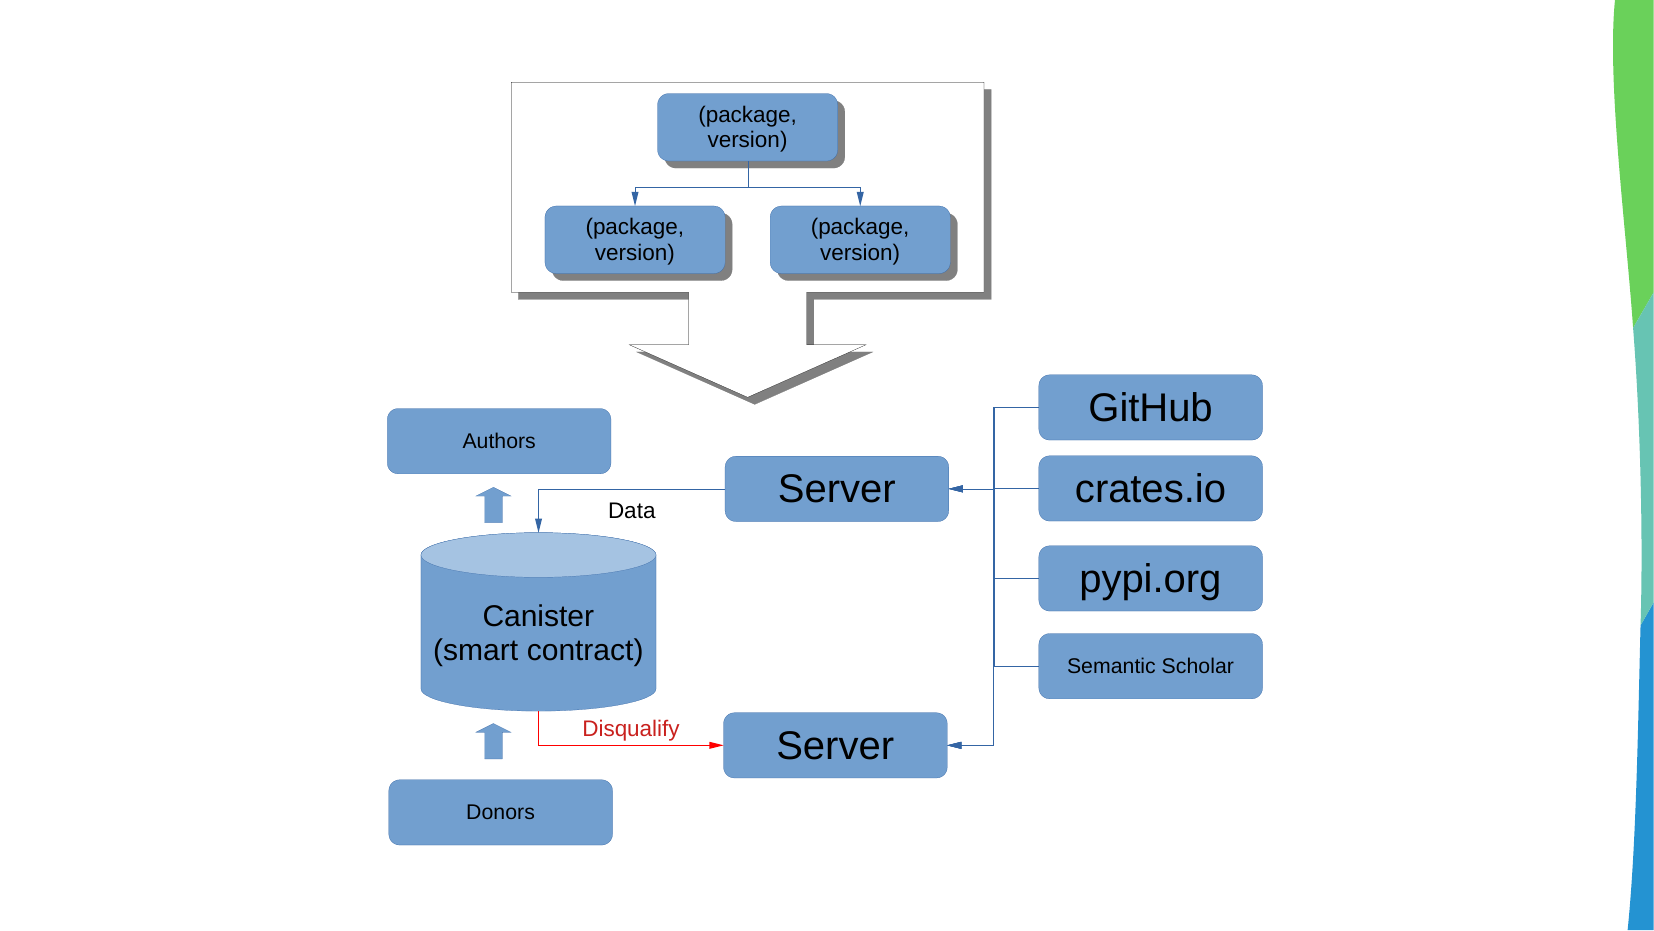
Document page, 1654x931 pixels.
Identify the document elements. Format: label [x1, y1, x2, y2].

chart [226, 13, 1427, 917]
